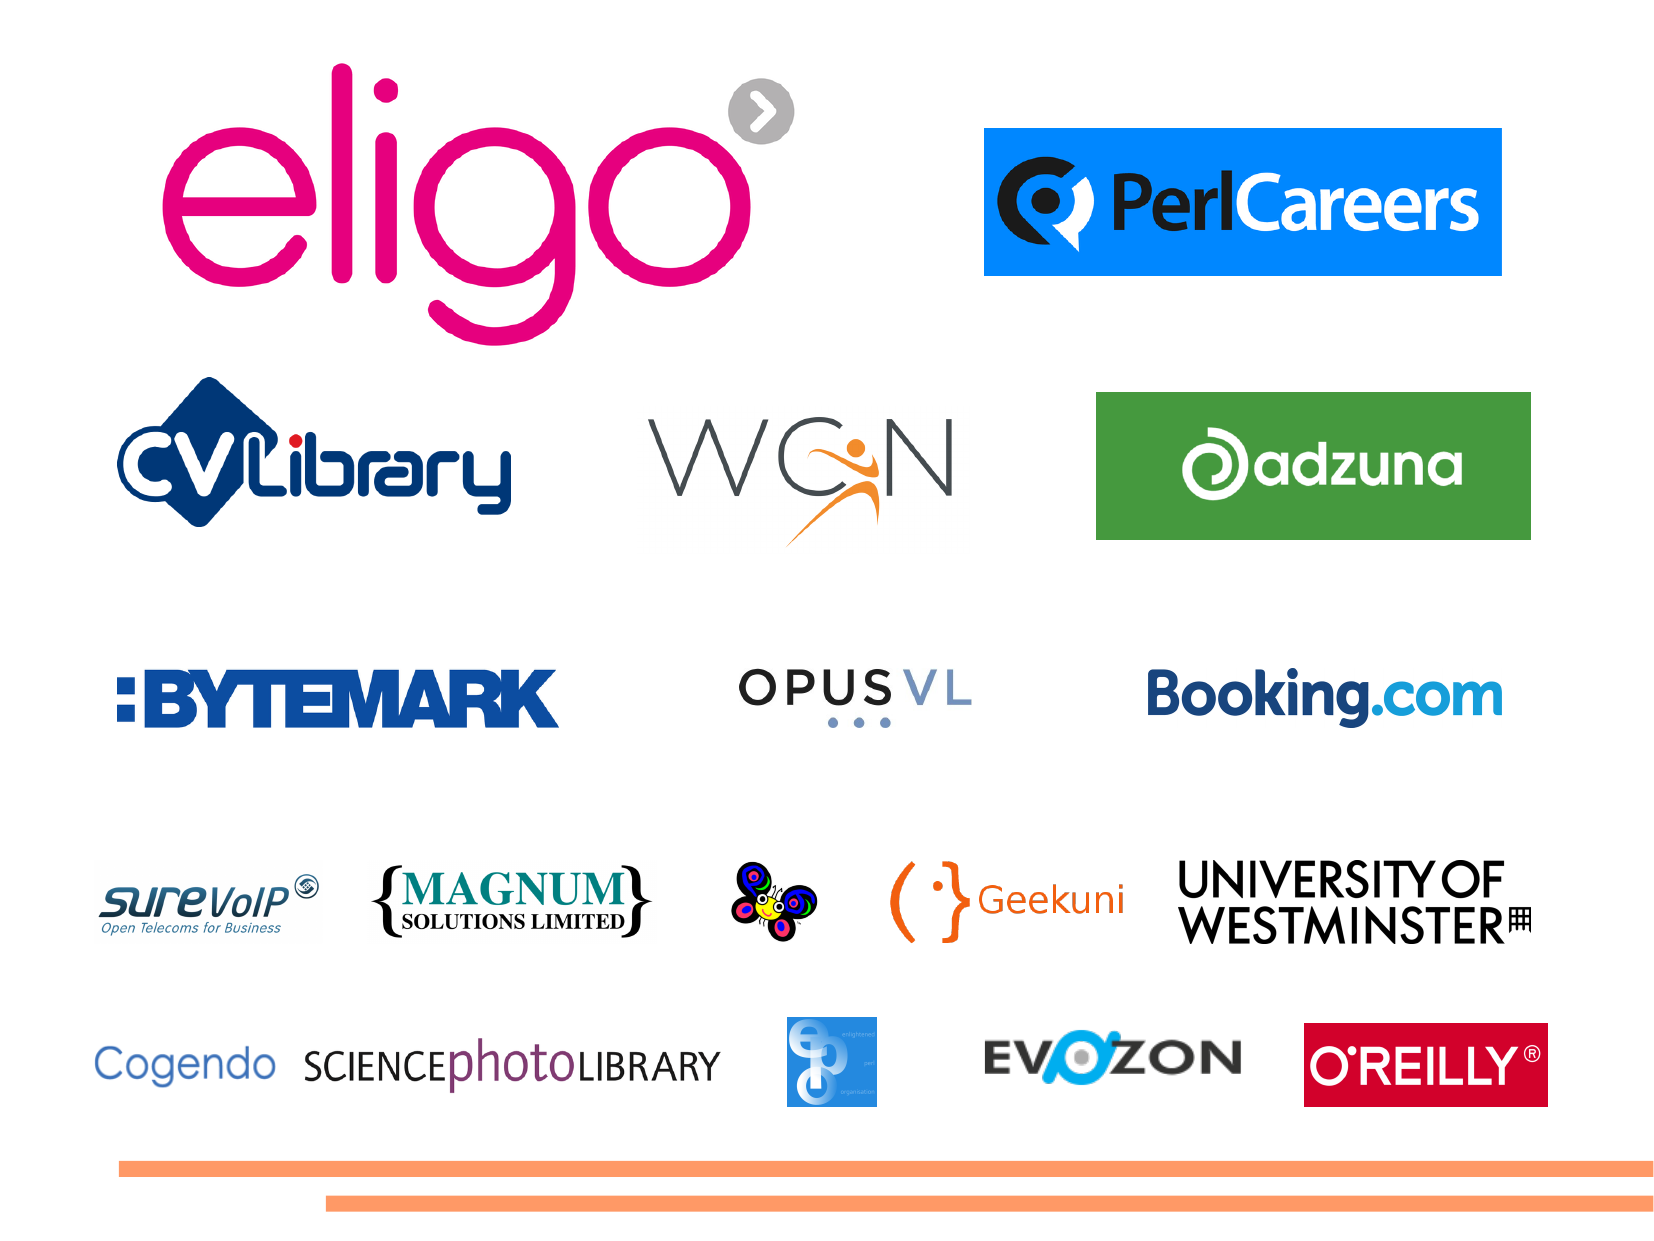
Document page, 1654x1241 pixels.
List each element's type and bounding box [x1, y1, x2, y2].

picture [1096, 392, 1531, 540]
picture [888, 860, 1149, 944]
picture [739, 668, 972, 728]
picture [984, 128, 1502, 276]
picture [637, 406, 970, 554]
picture [94, 1023, 277, 1107]
picture [1304, 1023, 1548, 1107]
picture [94, 860, 323, 944]
picture [1178, 860, 1531, 944]
picture [787, 1017, 877, 1107]
picture [971, 1023, 1251, 1091]
picture [117, 668, 559, 728]
picture [158, 58, 798, 350]
picture [117, 377, 511, 527]
picture [729, 860, 819, 944]
picture [295, 1023, 729, 1107]
picture [367, 860, 657, 944]
picture [1148, 668, 1502, 728]
